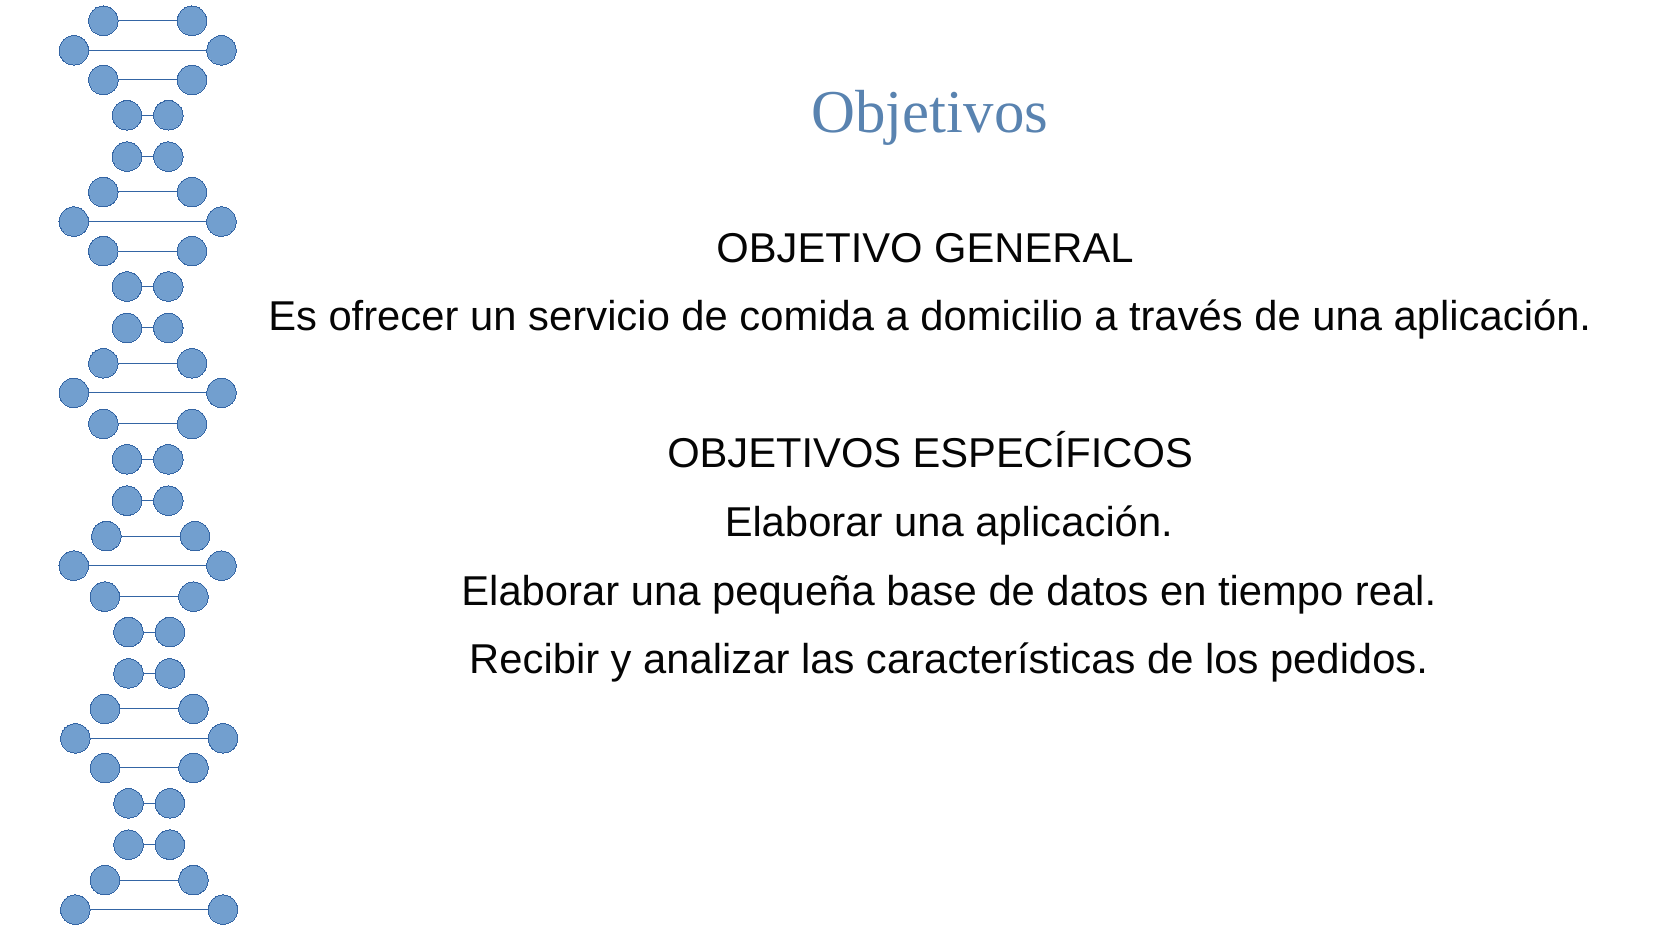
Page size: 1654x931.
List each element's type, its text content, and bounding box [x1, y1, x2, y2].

list OBJETIVO GENERAL Es ofrecer un servicio de comida a domicilio a través de una aplicación. OBJETIVOS ESPECÍFICOS Elaborar una aplicación. Elaborar una pequeña base de datos en tiempo real. Recibir y analizar las características de los pedidos. [265, 224, 1595, 764]
title Objetivos [265, 35, 1595, 189]
